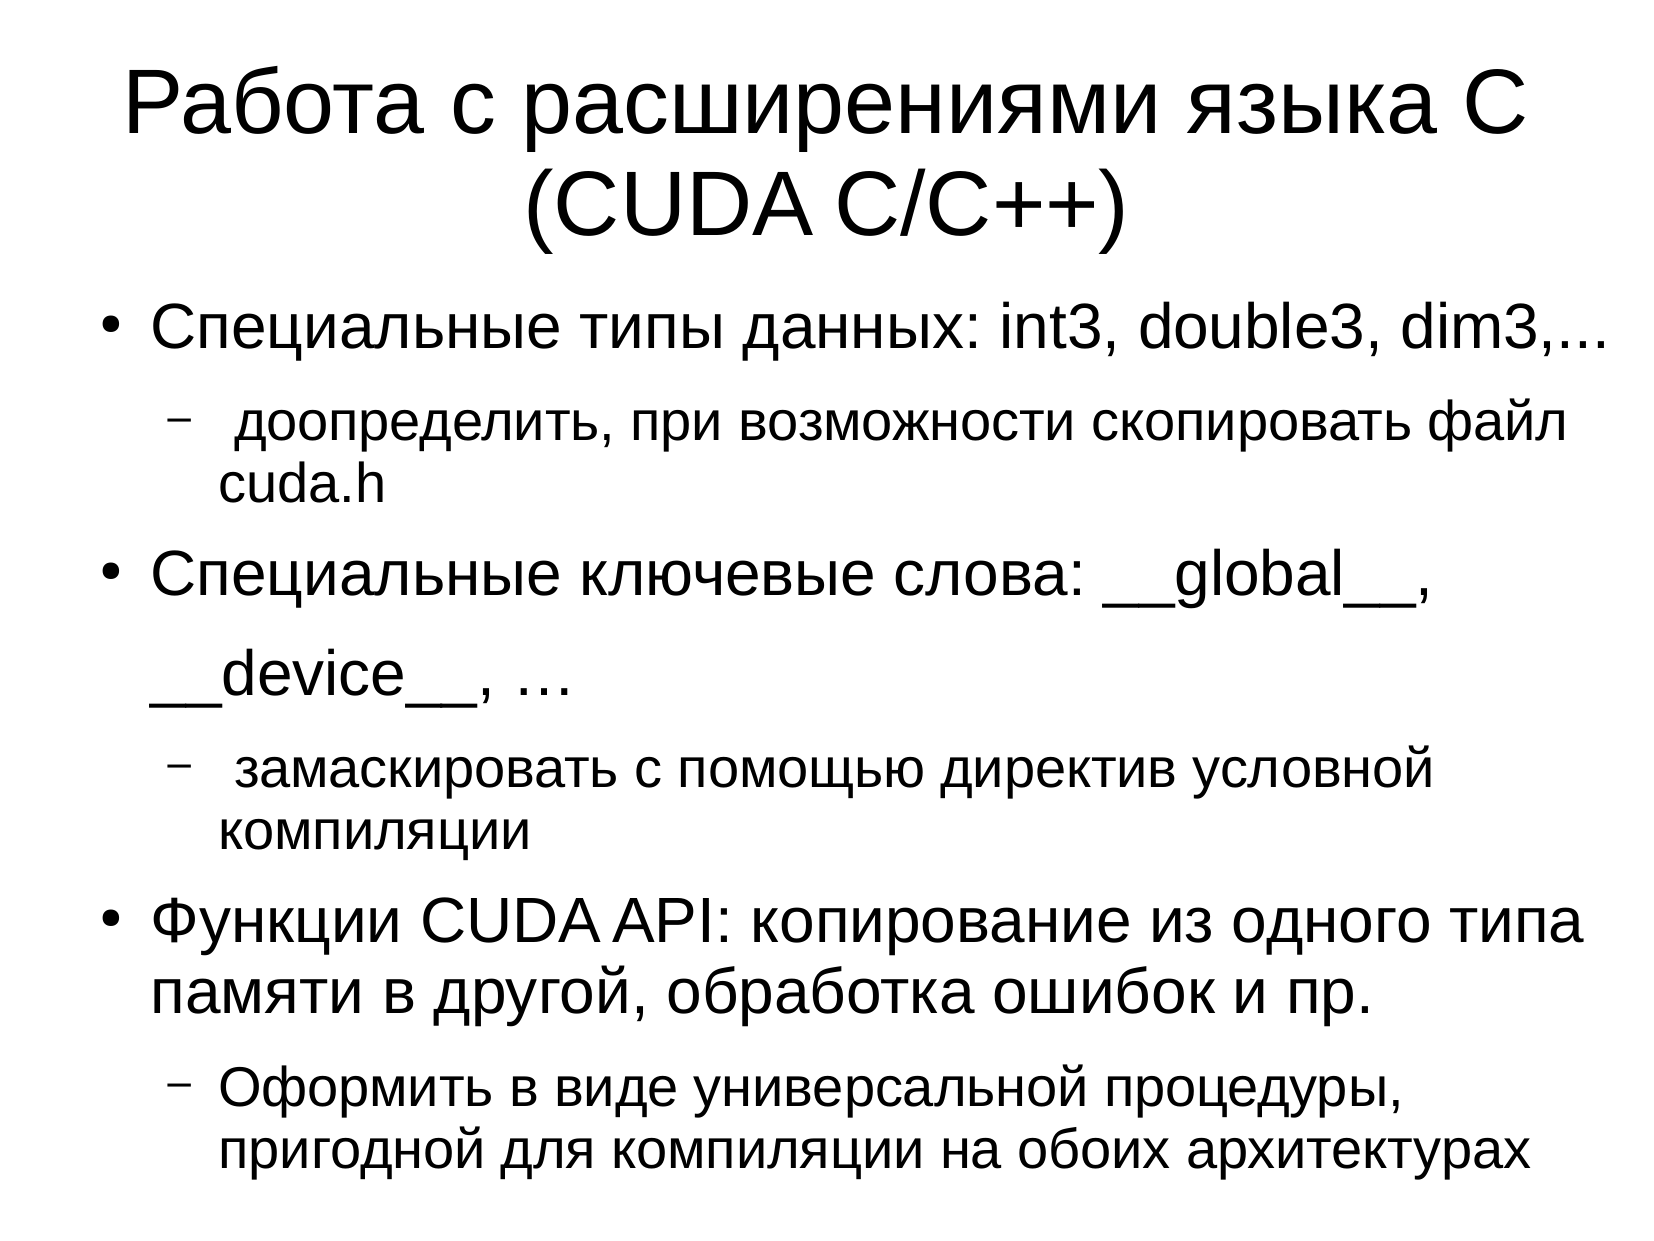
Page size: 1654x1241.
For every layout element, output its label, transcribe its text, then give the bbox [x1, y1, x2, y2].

title Работа с расширениями языка C (CUDA С/С++) [82, 49, 1571, 257]
list Специальные типы данных: int3, double3, dim3,... доопределить, при возможности скопировать файл cuda.h Специальные ключевые слова: __global__, __device__, … замаскировать с помощью директив условной компиляции Функции CUDA API: копирование из одного типа памяти в другой, обработка ошибок и пр. Оформить в виде универсальной процедуры, пригодной для компиляции на обоих архитектурах [82, 290, 1621, 1201]
